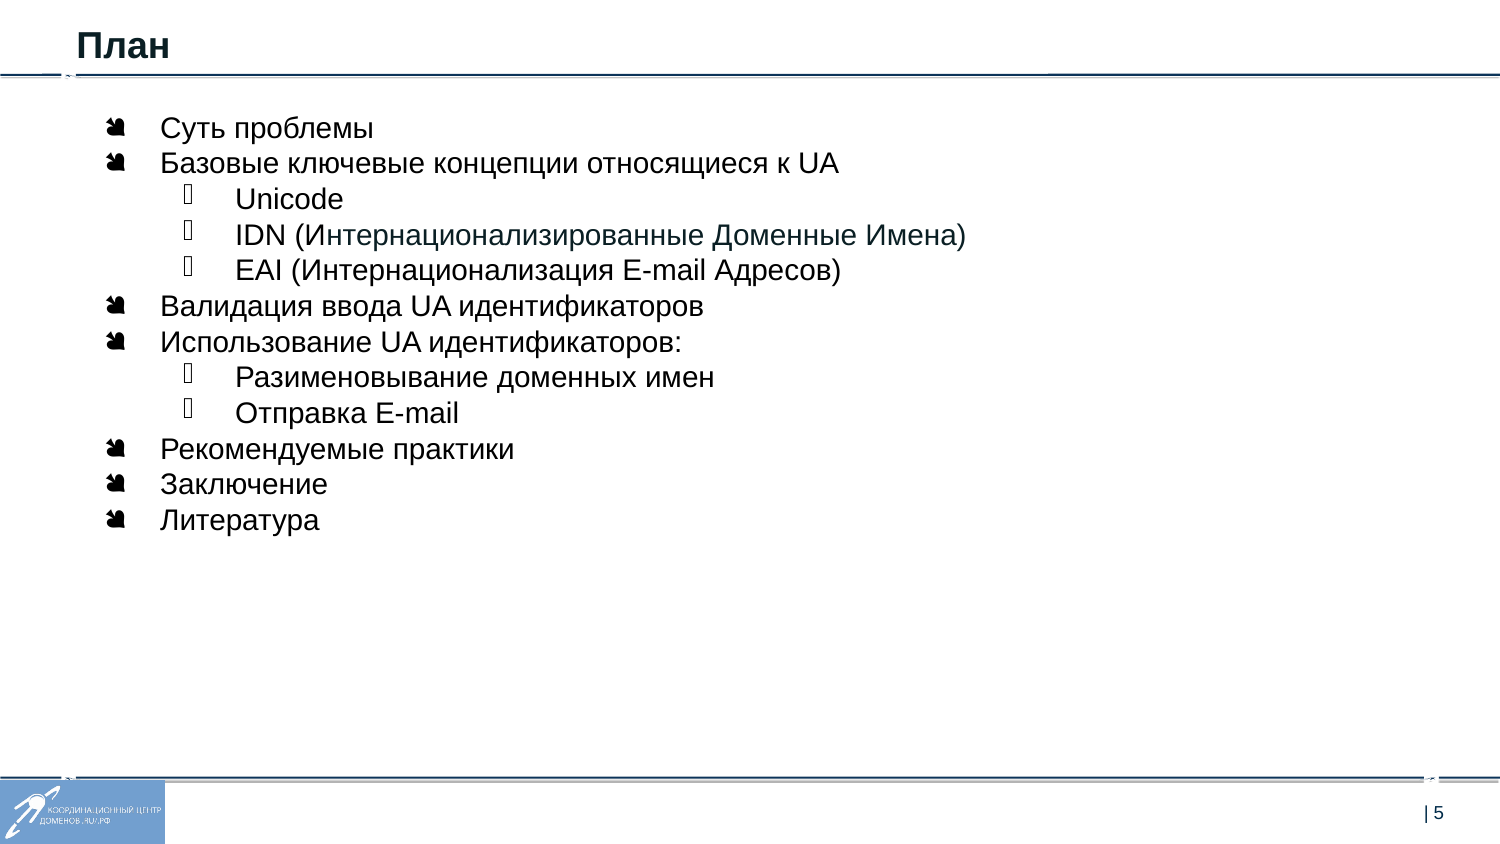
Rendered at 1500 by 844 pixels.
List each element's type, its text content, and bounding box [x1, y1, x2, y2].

picture [0, 779, 166, 844]
list Суть проблемы Базовые ключевые концепции относящиеся к UA Unicode IDN (Интернационализированные Доменные Имена) EAI (Интернационализация E-mail Адресов) Валидация ввода UA идентификаторов Использование UA идентификаторов: Разименовывание доменных имен Отправка E-mail Рекомендуемые практики Заключение Литература [70, 93, 1368, 656]
title План [61, 5, 1376, 62]
